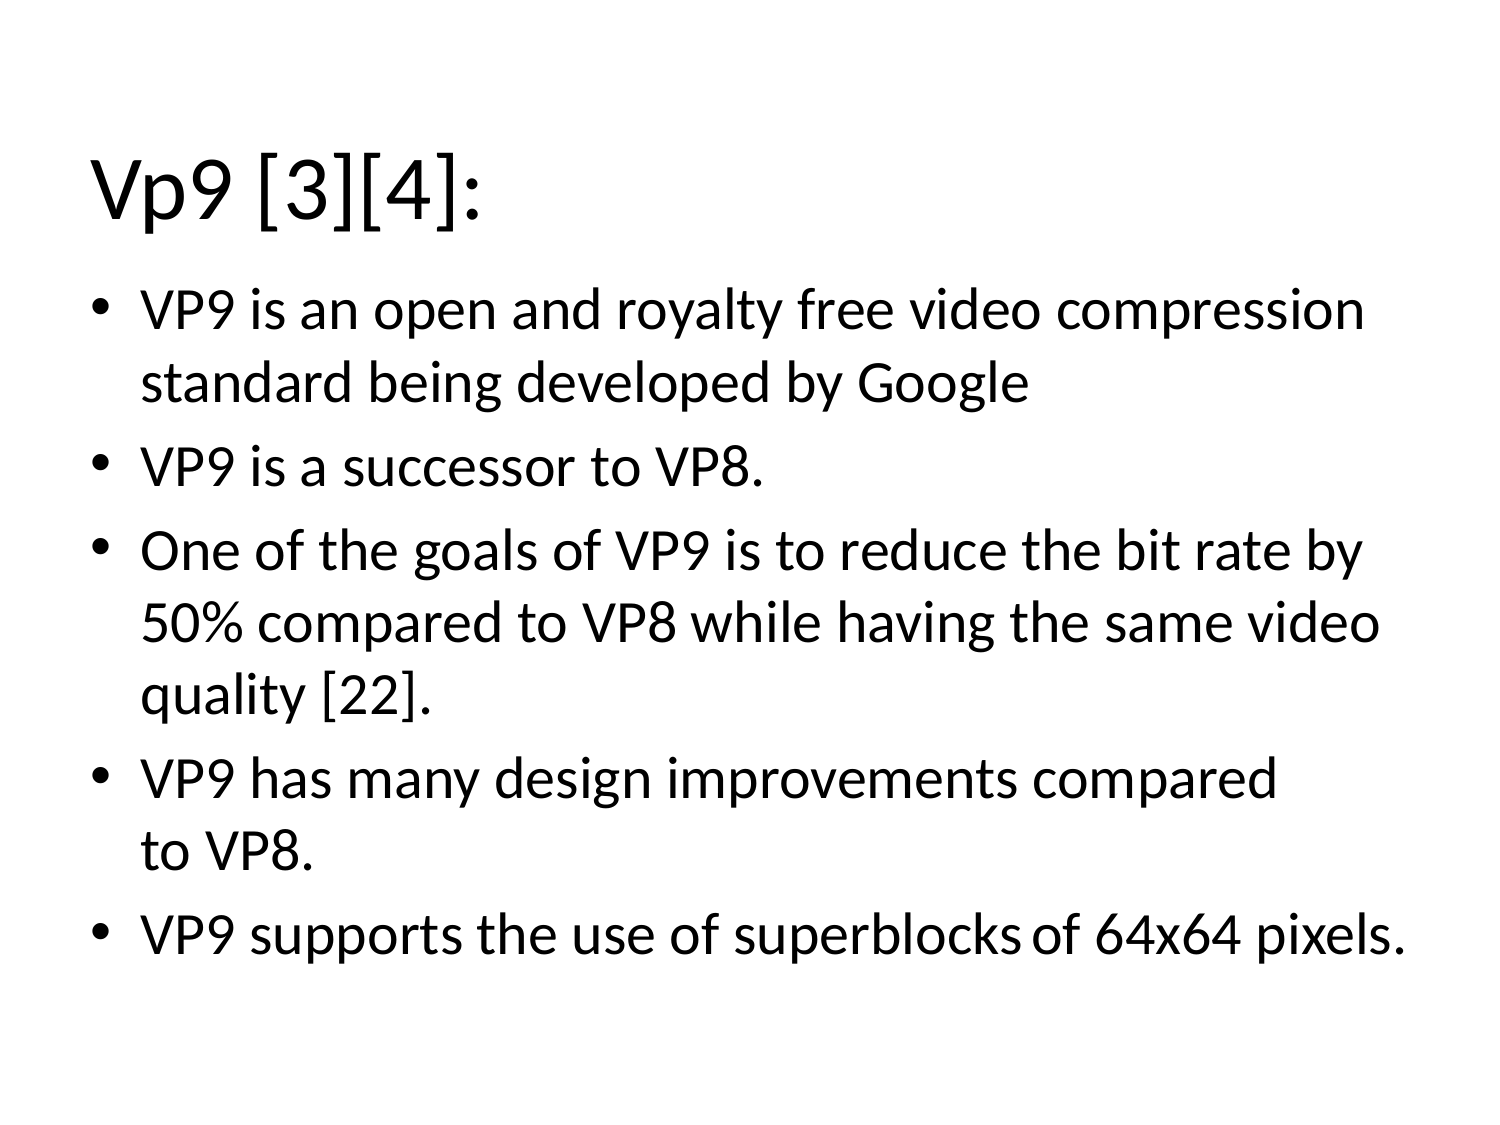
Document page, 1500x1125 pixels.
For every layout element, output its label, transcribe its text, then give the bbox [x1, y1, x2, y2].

title Vp9 [3][4]: [75, 115, 1425, 250]
list VP9 is an open and royalty free video compression standard being developed by Google VP9 is a successor to VP8. One of the goals of VP9 is to reduce the bit rate by 50% compared to VP8 while having the same video quality [22]. VP9 has many design improvements compared to VP8. VP9 supports the use of superblocks of 64x64 pixels. [75, 262, 1425, 1005]
